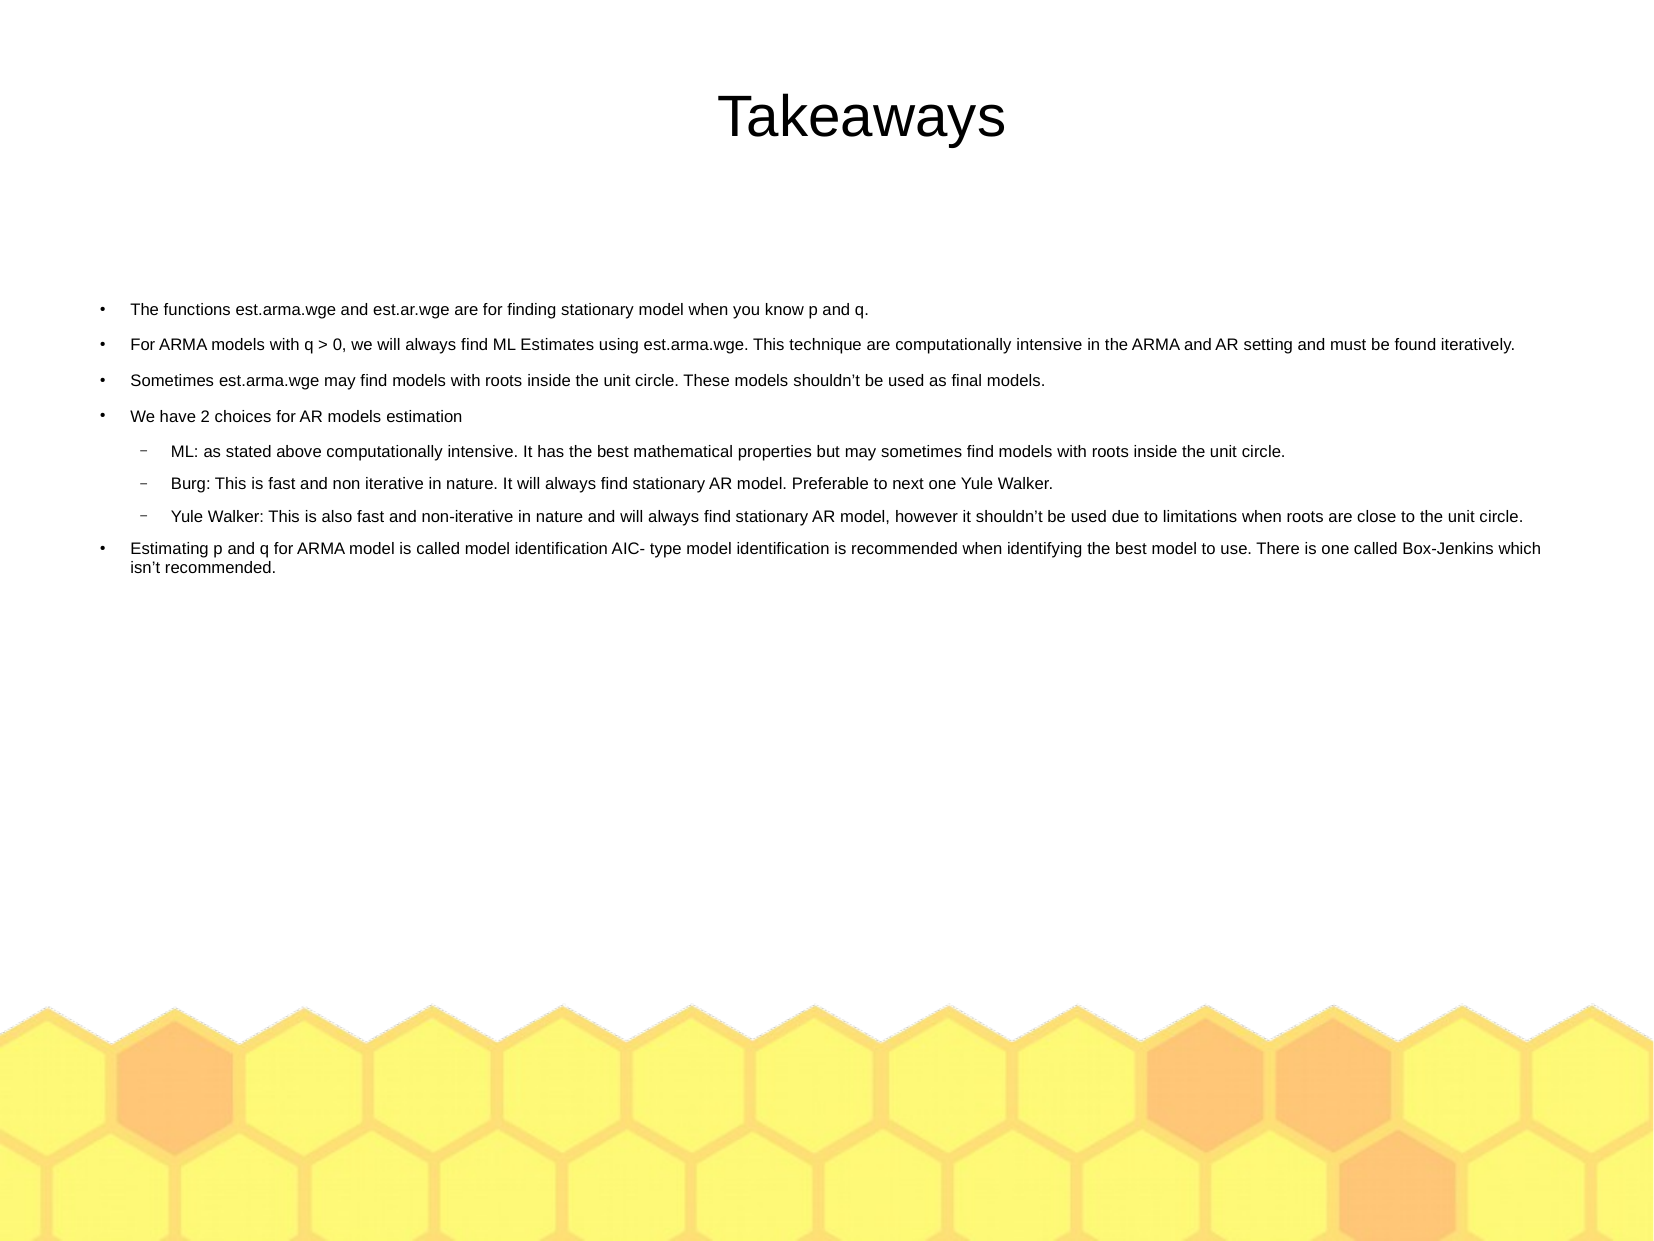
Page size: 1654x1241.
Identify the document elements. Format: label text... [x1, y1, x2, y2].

list The functions est.arma.wge and est.ar.wge are for finding stationary model when you know p and q. For ARMA models with q > 0, we will always find ML Estimates using est.arma.wge. This technique are computationally intensive in the ARMA and AR setting and must be found iteratively. Sometimes est.arma.wge may find models with roots inside the unit circle. These models shouldn’t be used as final models. We have 2 choices for AR models estimation ML: as stated above computationally intensive. It has the best mathematical properties but may sometimes find models with roots inside the unit circle. Burg: This is fast and non iterative in nature. It will always find stationary AR model. Preferable to next one Yule Walker. Yule Walker: This is also fast and non-iterative in nature and will always find stationary AR model, however it shouldn’t be used due to limitations when roots are close to the unit circle. Estimating p and q for ARMA model is called model identification AIC- type model identification is recommended when identifying the best model to use. There is one called Box-Jenkins which isn’t recommended. [90, 300, 1579, 586]
picture [0, 1001, 1654, 1241]
title Takeaways [82, 50, 1571, 181]
